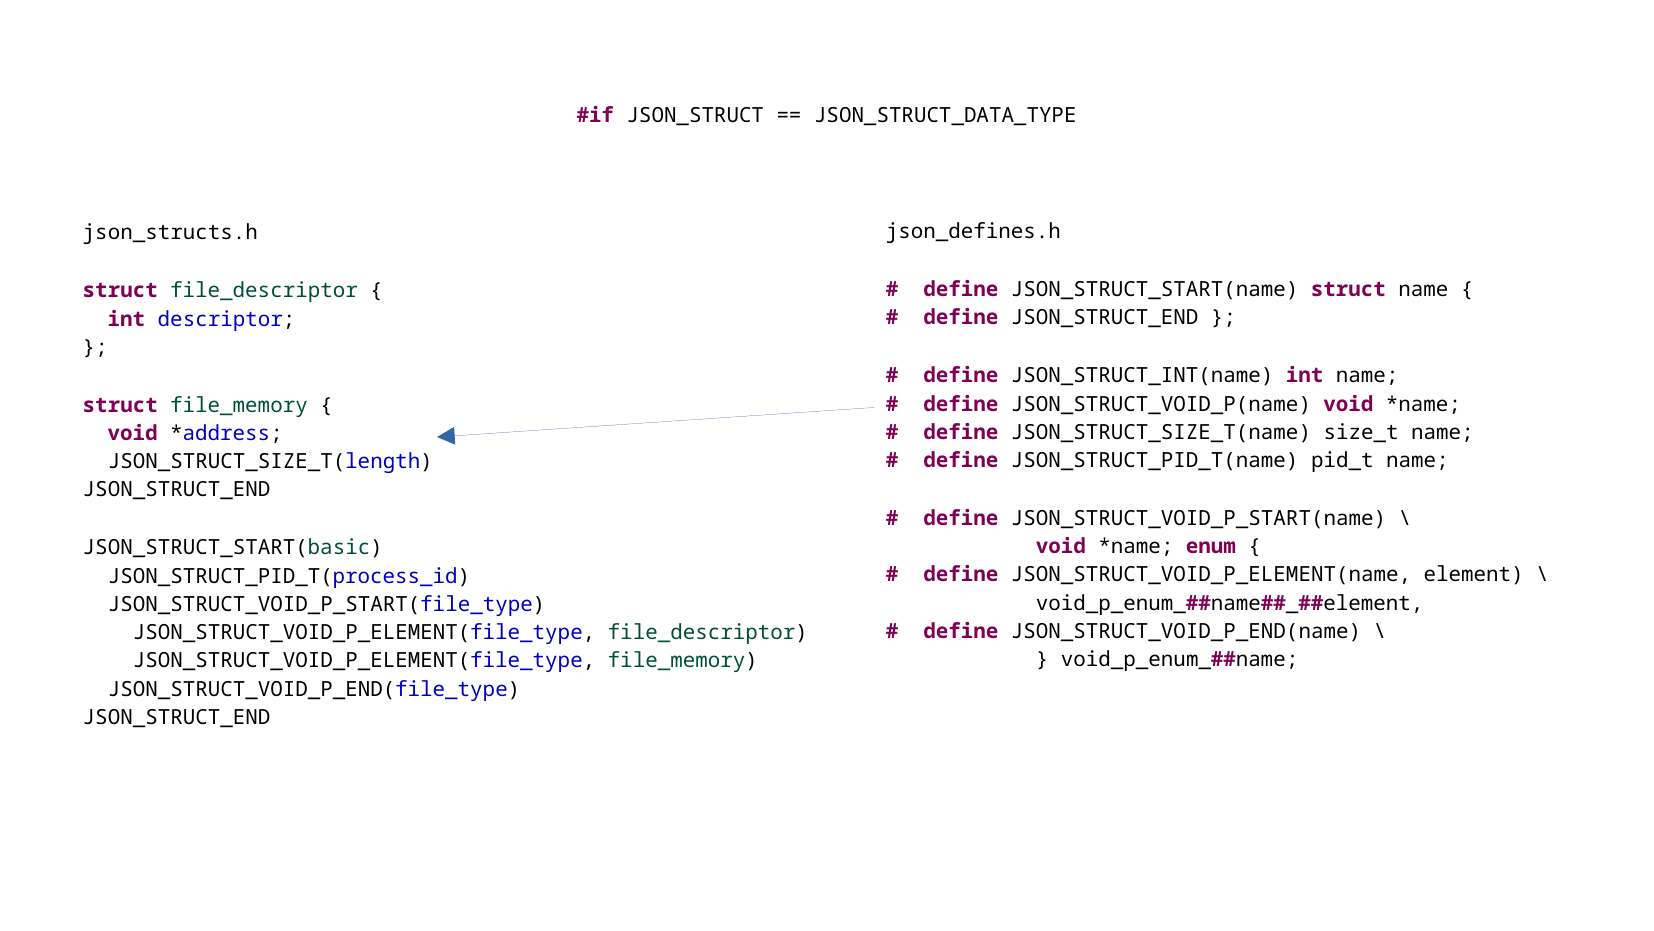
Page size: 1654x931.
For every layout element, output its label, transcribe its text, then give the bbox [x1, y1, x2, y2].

title #if JSON_STRUCT == JSON_STRUCT_DATA_TYPE [82, 37, 1571, 193]
list json_defines.h # define JSON_STRUCT_START(name) struct name { # define JSON_STRUCT_END }; # define JSON_STRUCT_INT(name) int name; # define JSON_STRUCT_VOID_P(name) void *name; # define JSON_STRUCT_SIZE_T(name) size_t name; # define JSON_STRUCT_PID_T(name) pid_t name; # define JSON_STRUCT_VOID_P_START(name) \ void *name; enum { # define JSON_STRUCT_VOID_P_ELEMENT(name, element) \ void_p_enum_##name##_##element, # define JSON_STRUCT_VOID_P_END(name) \ } void_p_enum_##name; [885, 216, 1571, 756]
list json_structs.h struct file_descriptor { int descriptor; }; struct file_memory { void *address; JSON_STRUCT_SIZE_T(length) JSON_STRUCT_END JSON_STRUCT_START(basic) JSON_STRUCT_PID_T(process_id) JSON_STRUCT_VOID_P_START(file_type) JSON_STRUCT_VOID_P_ELEMENT(file_type, file_descriptor) JSON_STRUCT_VOID_P_ELEMENT(file_type, file_memory) JSON_STRUCT_VOID_P_END(file_type) JSON_STRUCT_END [82, 217, 827, 758]
